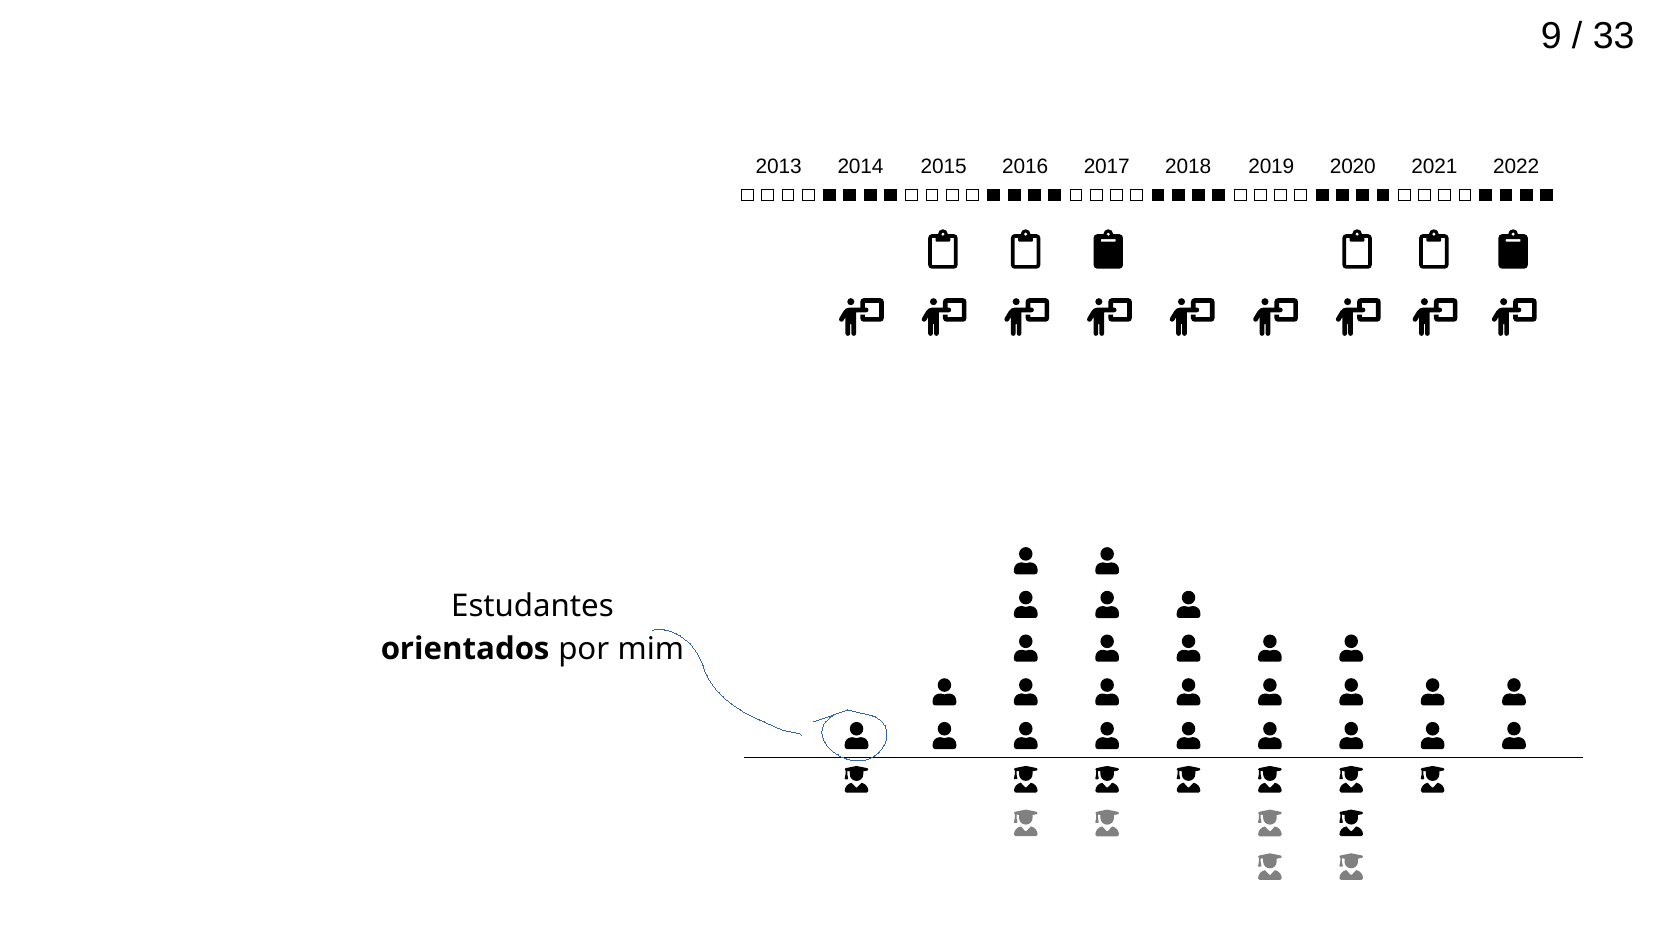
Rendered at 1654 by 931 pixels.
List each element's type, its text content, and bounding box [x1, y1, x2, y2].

picture [1176, 590, 1201, 618]
text_box 2018 [1150, 147, 1227, 186]
text_box [884, 189, 897, 201]
text_box [1070, 189, 1082, 201]
text_box [1418, 189, 1431, 201]
picture [1176, 721, 1201, 750]
text_box 2022 [1478, 147, 1555, 186]
picture [1095, 634, 1119, 662]
text_box [782, 189, 794, 201]
text_box [1398, 189, 1411, 201]
text_box [1048, 189, 1061, 201]
picture [1339, 634, 1364, 662]
picture [1095, 721, 1119, 750]
picture [1095, 766, 1119, 793]
picture [844, 721, 869, 750]
text_box Estudantes orientados por mim [366, 575, 733, 662]
text_box [1212, 189, 1225, 201]
text_box [1500, 189, 1512, 201]
text_box 2019 [1233, 147, 1310, 186]
text_box [1152, 189, 1164, 201]
picture [1502, 721, 1526, 750]
text_box [1540, 189, 1553, 201]
picture [1176, 765, 1201, 793]
text_box [823, 189, 836, 201]
text_box [843, 189, 856, 201]
picture [1489, 298, 1537, 336]
text_box [1257, 808, 1284, 838]
picture [1420, 678, 1445, 706]
text_box <number> / 33 [1375, 0, 1654, 71]
picture [1093, 229, 1124, 269]
text_box [1008, 189, 1021, 201]
picture [1095, 678, 1119, 706]
picture [1167, 298, 1215, 336]
text_box [946, 189, 959, 201]
text_box [1090, 189, 1103, 201]
text_box [1338, 852, 1365, 882]
text_box [1274, 189, 1287, 201]
picture [1084, 298, 1132, 336]
picture [1502, 678, 1526, 706]
picture [1013, 547, 1038, 575]
picture [844, 766, 869, 793]
text_box [1294, 189, 1307, 201]
picture [1258, 678, 1282, 706]
picture [1420, 721, 1445, 750]
text_box 2015 [905, 147, 982, 186]
text_box [864, 189, 877, 201]
picture [1250, 298, 1299, 336]
text_box [1130, 189, 1143, 201]
text_box 2017 [1068, 147, 1145, 186]
picture [836, 298, 884, 336]
picture [1013, 590, 1038, 618]
picture [1010, 229, 1041, 269]
picture [1176, 634, 1201, 662]
picture [1258, 766, 1282, 793]
text_box [1356, 189, 1369, 201]
picture [932, 721, 957, 750]
picture [1339, 678, 1364, 706]
picture [1410, 298, 1458, 336]
text_box [987, 189, 1000, 201]
picture [919, 298, 967, 336]
text_box [1110, 189, 1123, 201]
picture [932, 678, 957, 706]
picture [1013, 634, 1038, 662]
picture [1013, 678, 1038, 706]
picture [1333, 298, 1381, 336]
picture [1339, 721, 1364, 750]
picture [1095, 590, 1119, 619]
picture [1095, 547, 1119, 575]
text_box 2020 [1315, 147, 1391, 186]
picture [928, 229, 958, 269]
picture [1339, 765, 1364, 793]
picture [1342, 229, 1372, 269]
text_box [1028, 189, 1041, 201]
text_box [1192, 189, 1205, 201]
picture [1013, 765, 1038, 793]
text_box [1013, 808, 1040, 838]
text_box [1377, 189, 1389, 201]
picture [1258, 634, 1282, 662]
text_box [966, 189, 979, 201]
text_box [741, 189, 754, 201]
text_box 2013 [740, 147, 817, 186]
text_box [802, 189, 815, 201]
picture [1419, 229, 1449, 269]
picture [1001, 298, 1050, 336]
text_box [1520, 189, 1533, 201]
text_box [1093, 808, 1120, 838]
text_box [1172, 189, 1185, 201]
text_box 2016 [987, 147, 1064, 186]
picture [1498, 229, 1528, 269]
picture [1176, 678, 1201, 706]
picture [1013, 721, 1038, 750]
text_box [1459, 189, 1471, 201]
picture [1420, 766, 1445, 793]
text_box [926, 189, 938, 201]
text_box [1479, 189, 1492, 201]
text_box [905, 189, 918, 201]
text_box [1336, 189, 1349, 201]
text_box [1438, 189, 1451, 201]
text_box 2014 [822, 147, 899, 186]
picture [1258, 721, 1282, 750]
text_box [1234, 189, 1247, 201]
text_box [761, 189, 774, 201]
text_box 2021 [1396, 147, 1473, 186]
picture [1339, 809, 1364, 837]
text_box [1316, 189, 1329, 201]
text_box [1254, 189, 1267, 201]
text_box [1257, 851, 1284, 880]
